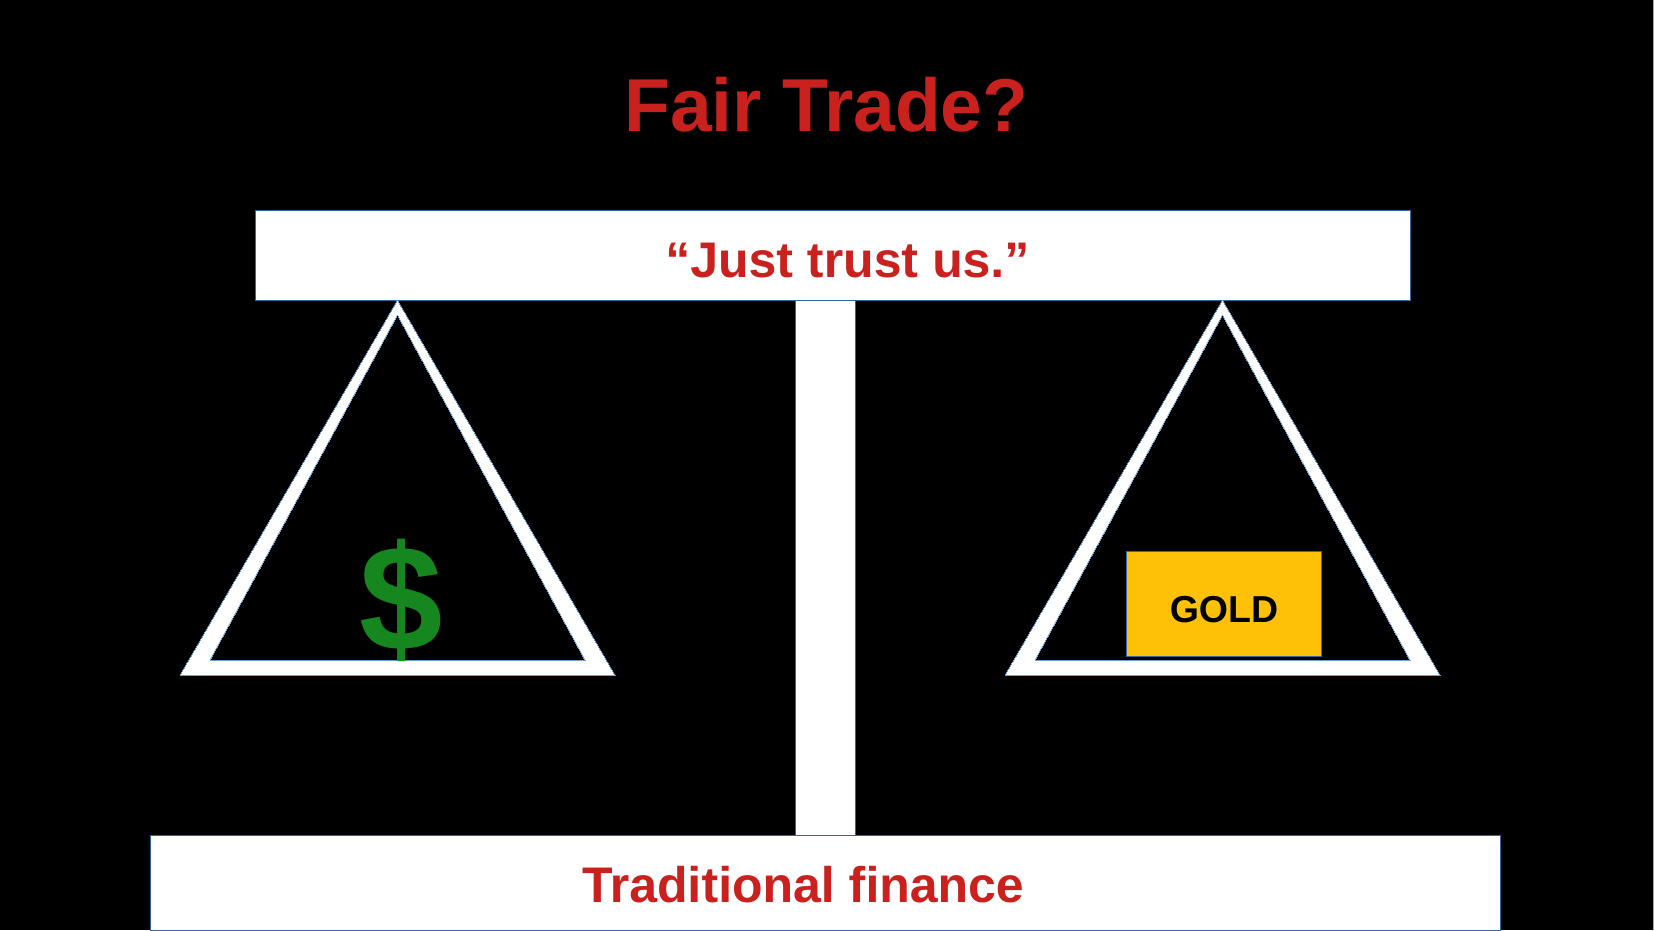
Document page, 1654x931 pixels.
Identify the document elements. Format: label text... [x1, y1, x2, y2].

text_box “Just trust us.” [270, 225, 1426, 296]
text_box Traditional finance [135, 850, 1486, 931]
text_box GOLD [1155, 581, 1306, 681]
title Fair Trade? [0, 0, 1654, 211]
text_box [150, 210, 1501, 931]
text_box $ [345, 507, 451, 691]
